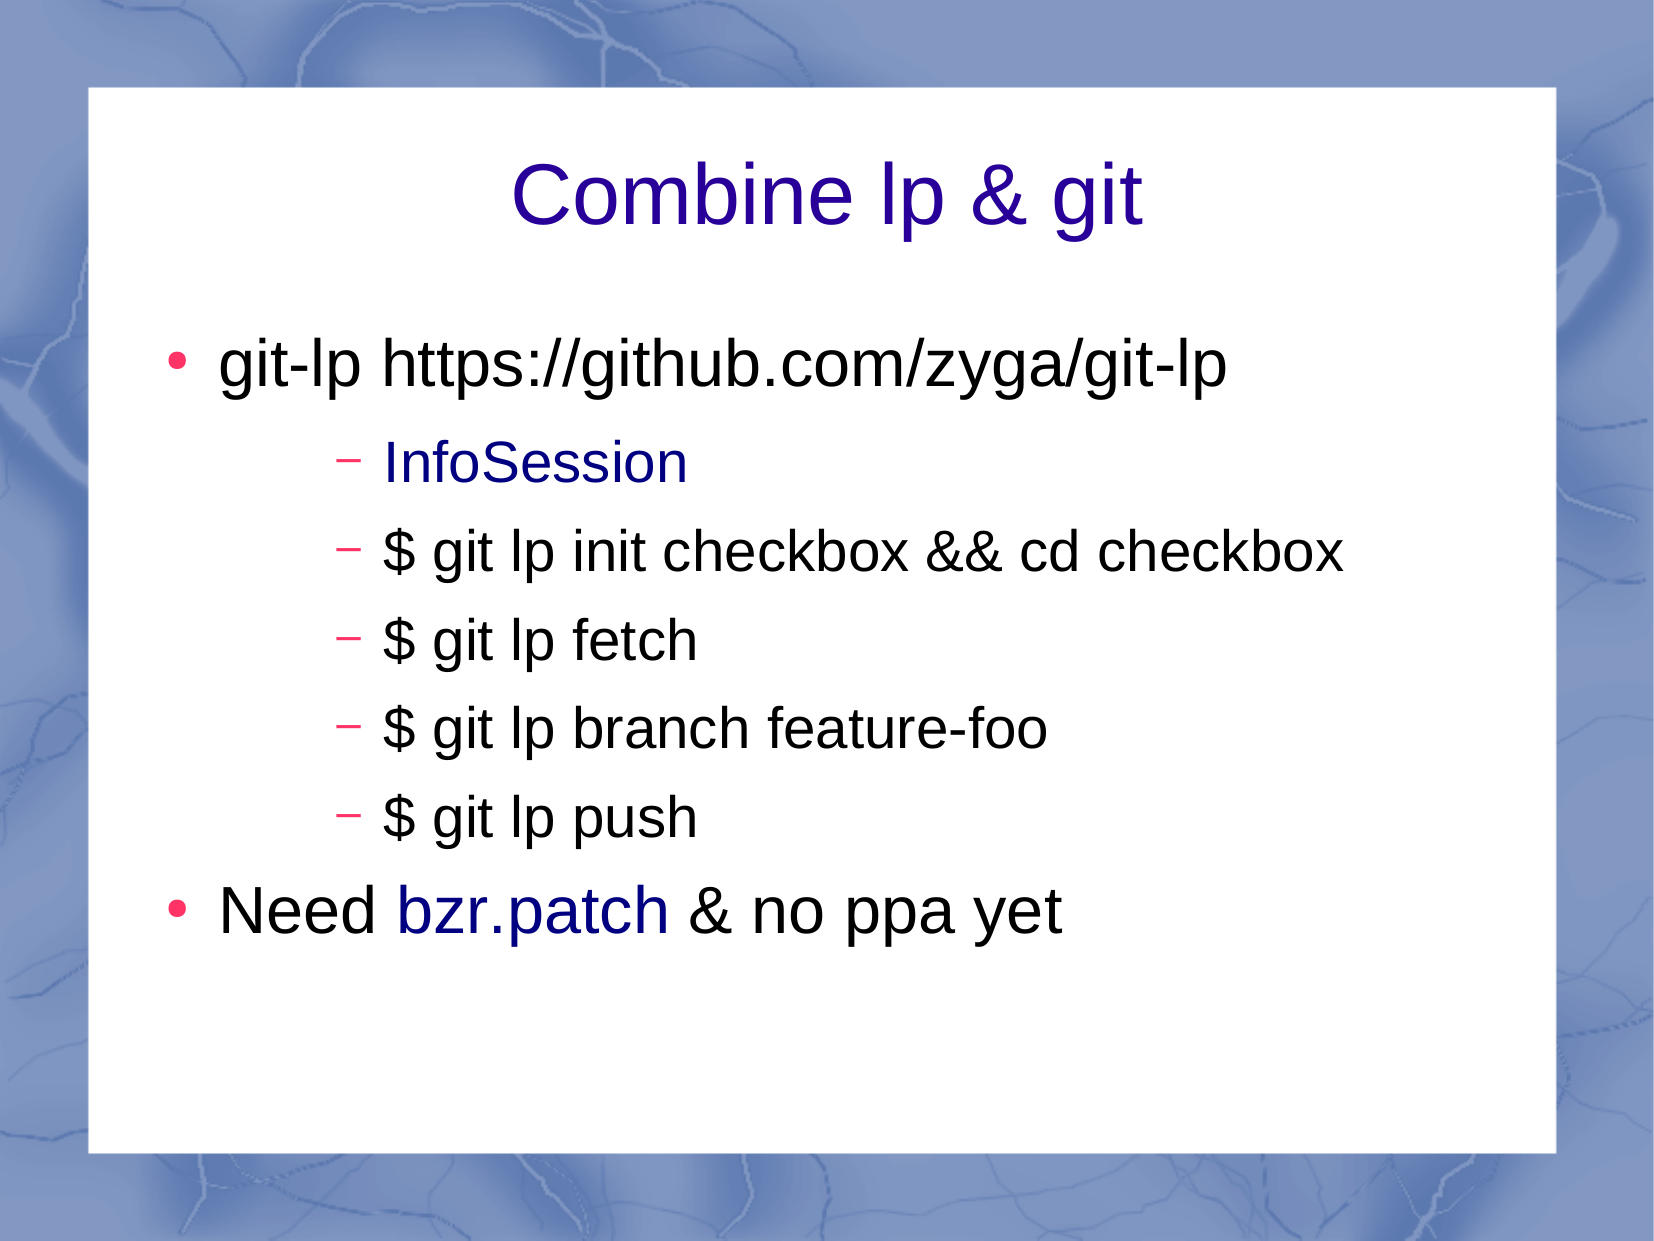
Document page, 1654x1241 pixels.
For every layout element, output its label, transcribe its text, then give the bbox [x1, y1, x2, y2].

list git-lp https://github.com/zyga/git-lp InfoSession $ git lp init checkbox && cd checkbox $ git lp fetch $ git lp branch feature-foo $ git lp push Need bzr.patch & no ppa yet [147, 325, 1506, 1031]
picture [0, 0, 1654, 1241]
title Combine lp & git [118, 90, 1536, 298]
